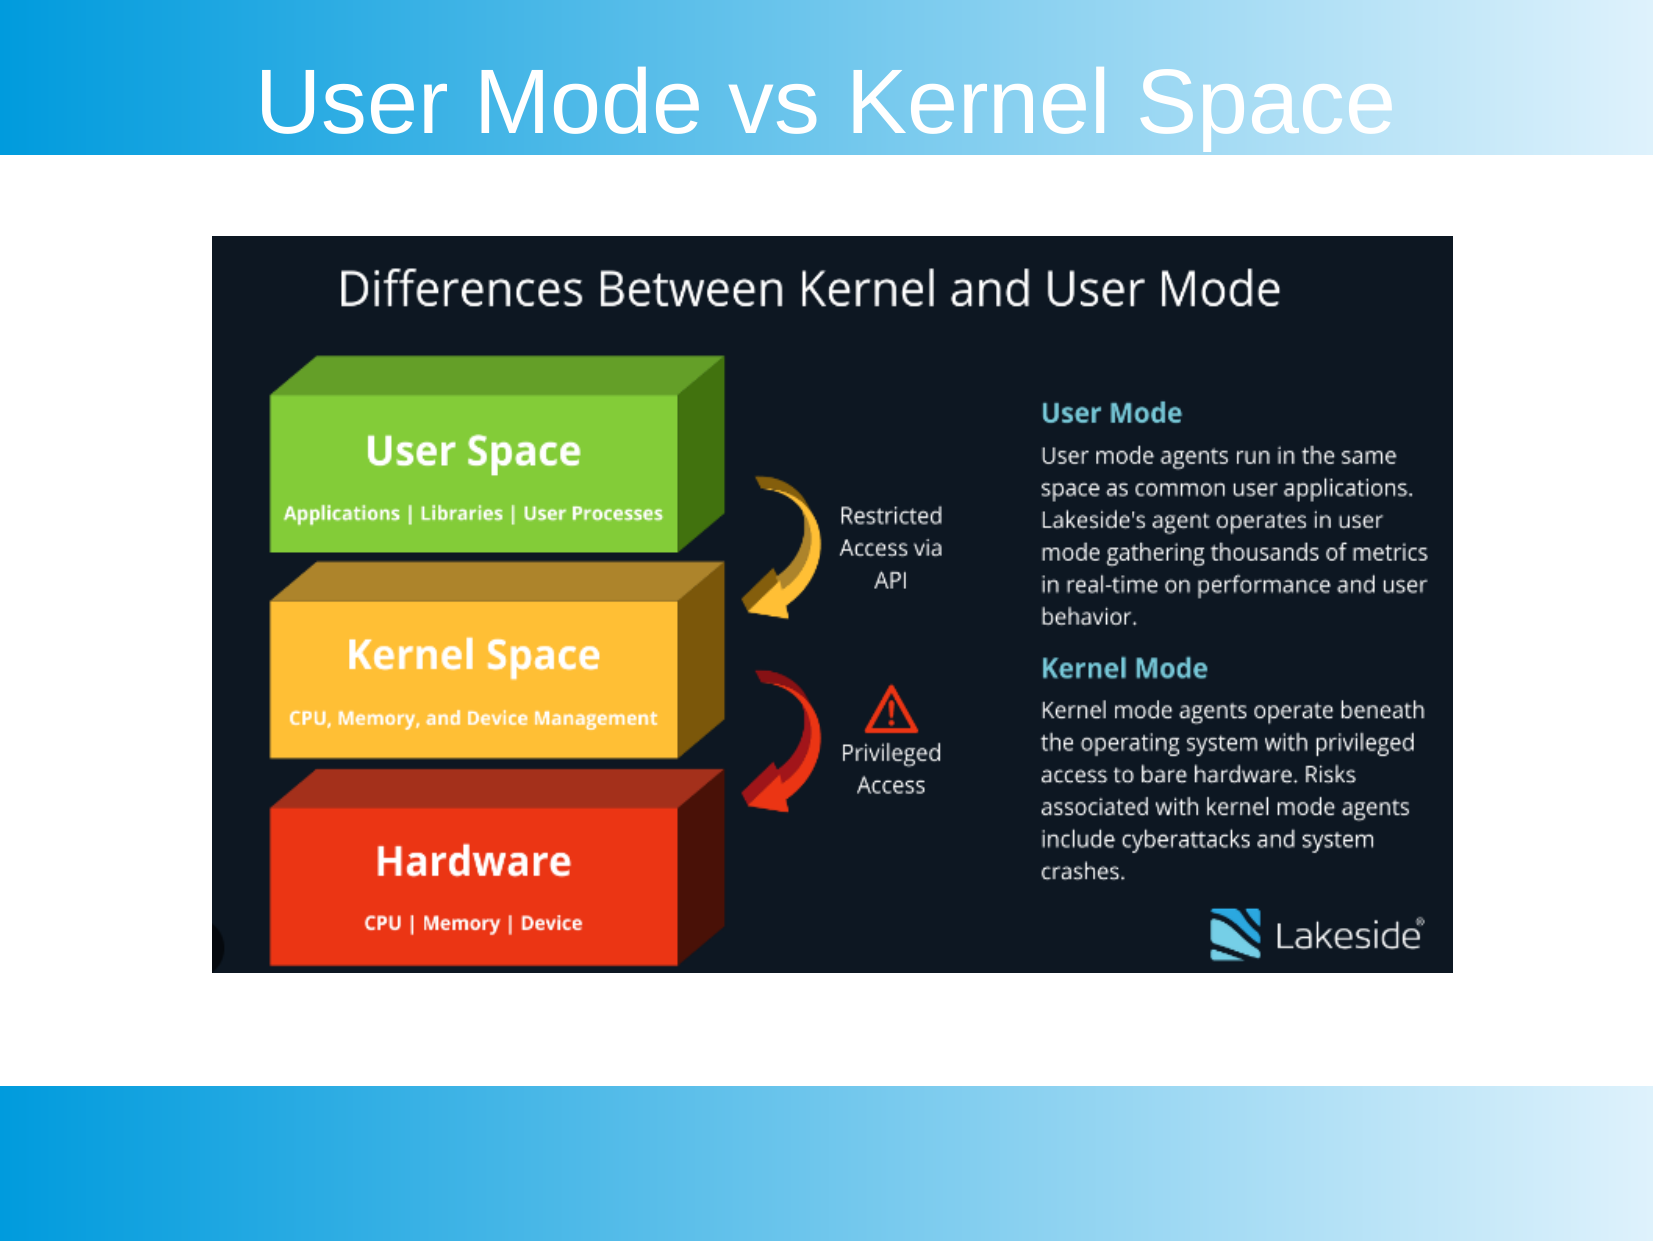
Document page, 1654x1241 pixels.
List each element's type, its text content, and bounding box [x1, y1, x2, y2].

picture [212, 236, 1453, 973]
title User Mode vs Kernel Space [82, 49, 1571, 155]
